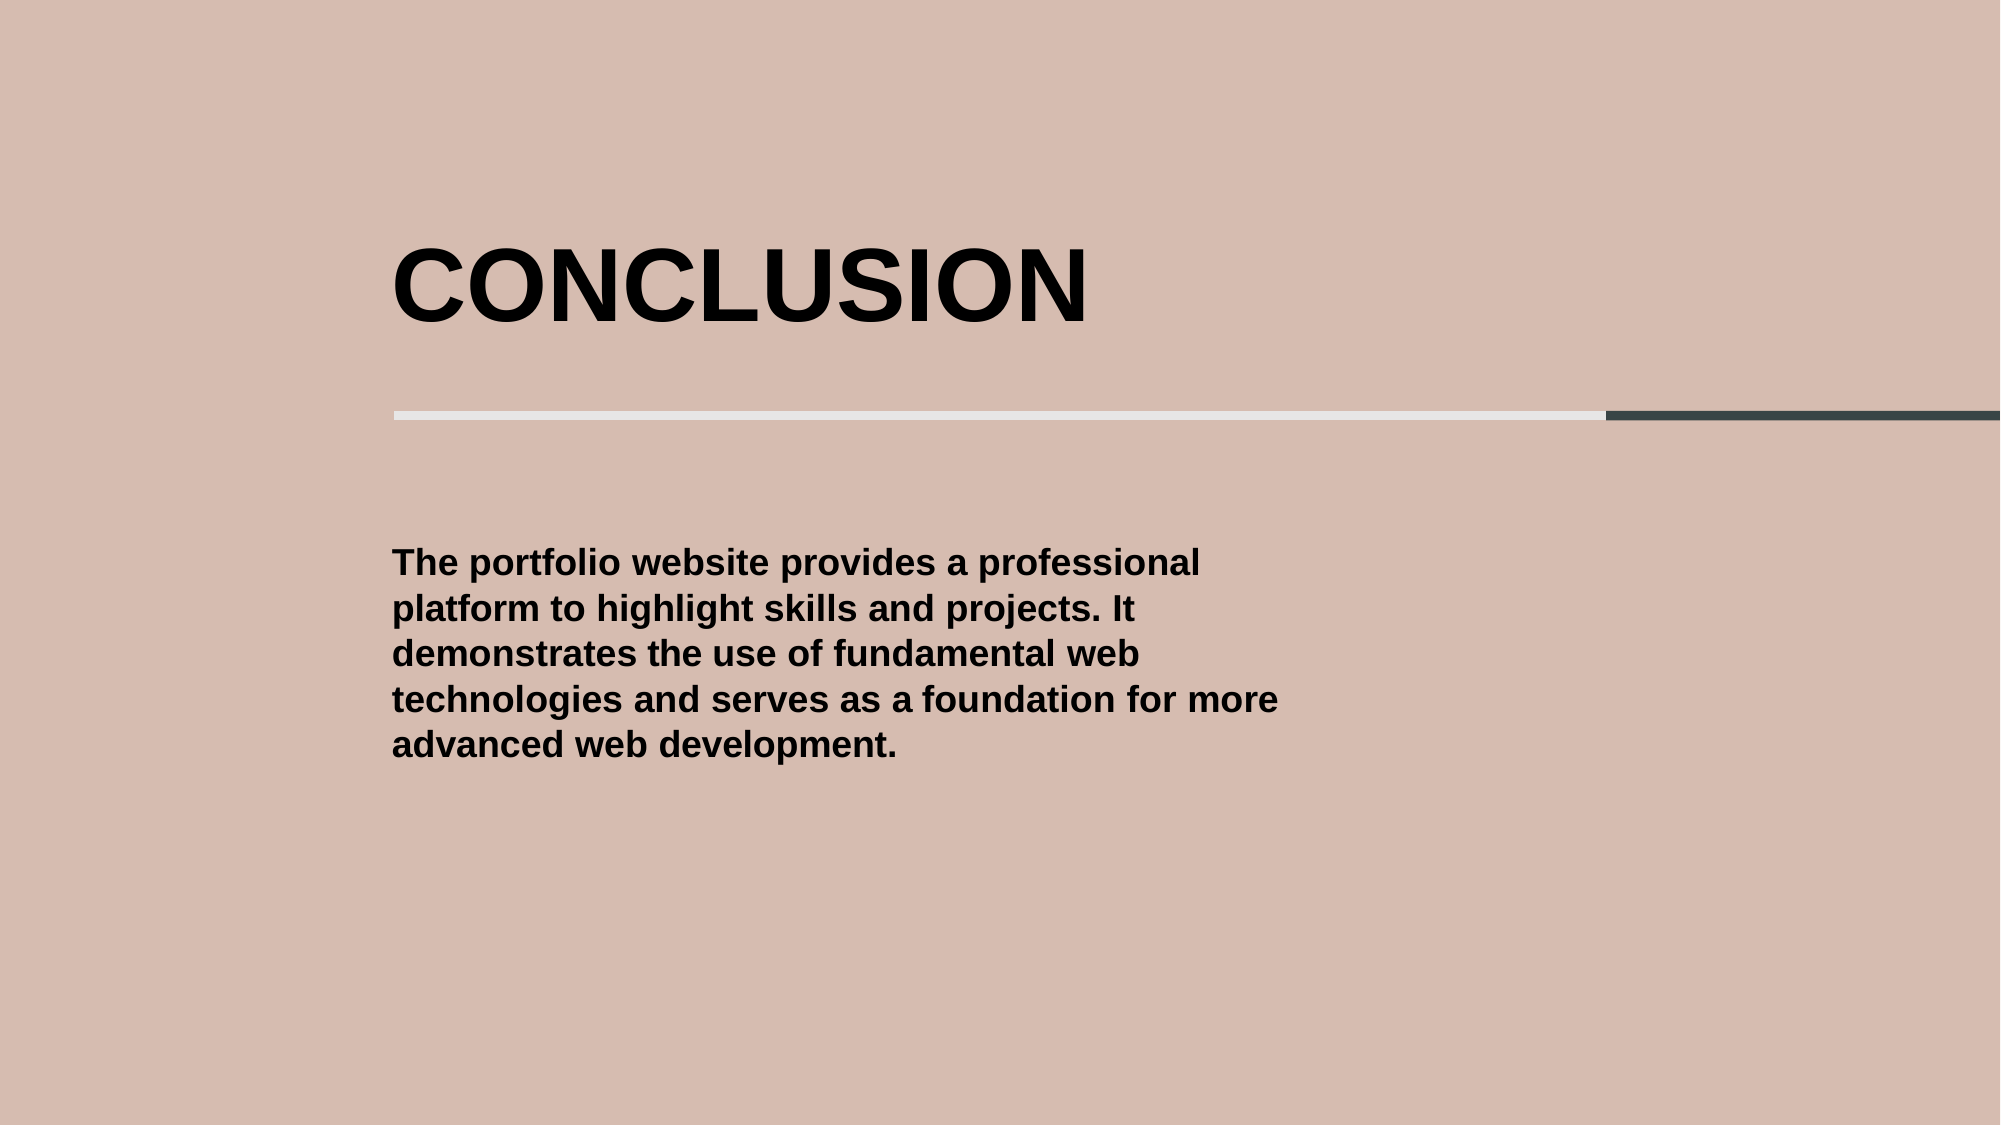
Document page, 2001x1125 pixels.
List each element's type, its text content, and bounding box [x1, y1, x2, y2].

text_box The portfolio website provides a professional platform to highlight skills and projects. It demonstrates the use of fundamental web technologies and serves as a foundation for more advanced web development. [389, 536, 1357, 723]
title CONCLUSION [111, 215, 1851, 345]
text_box [1606, 410, 2000, 421]
